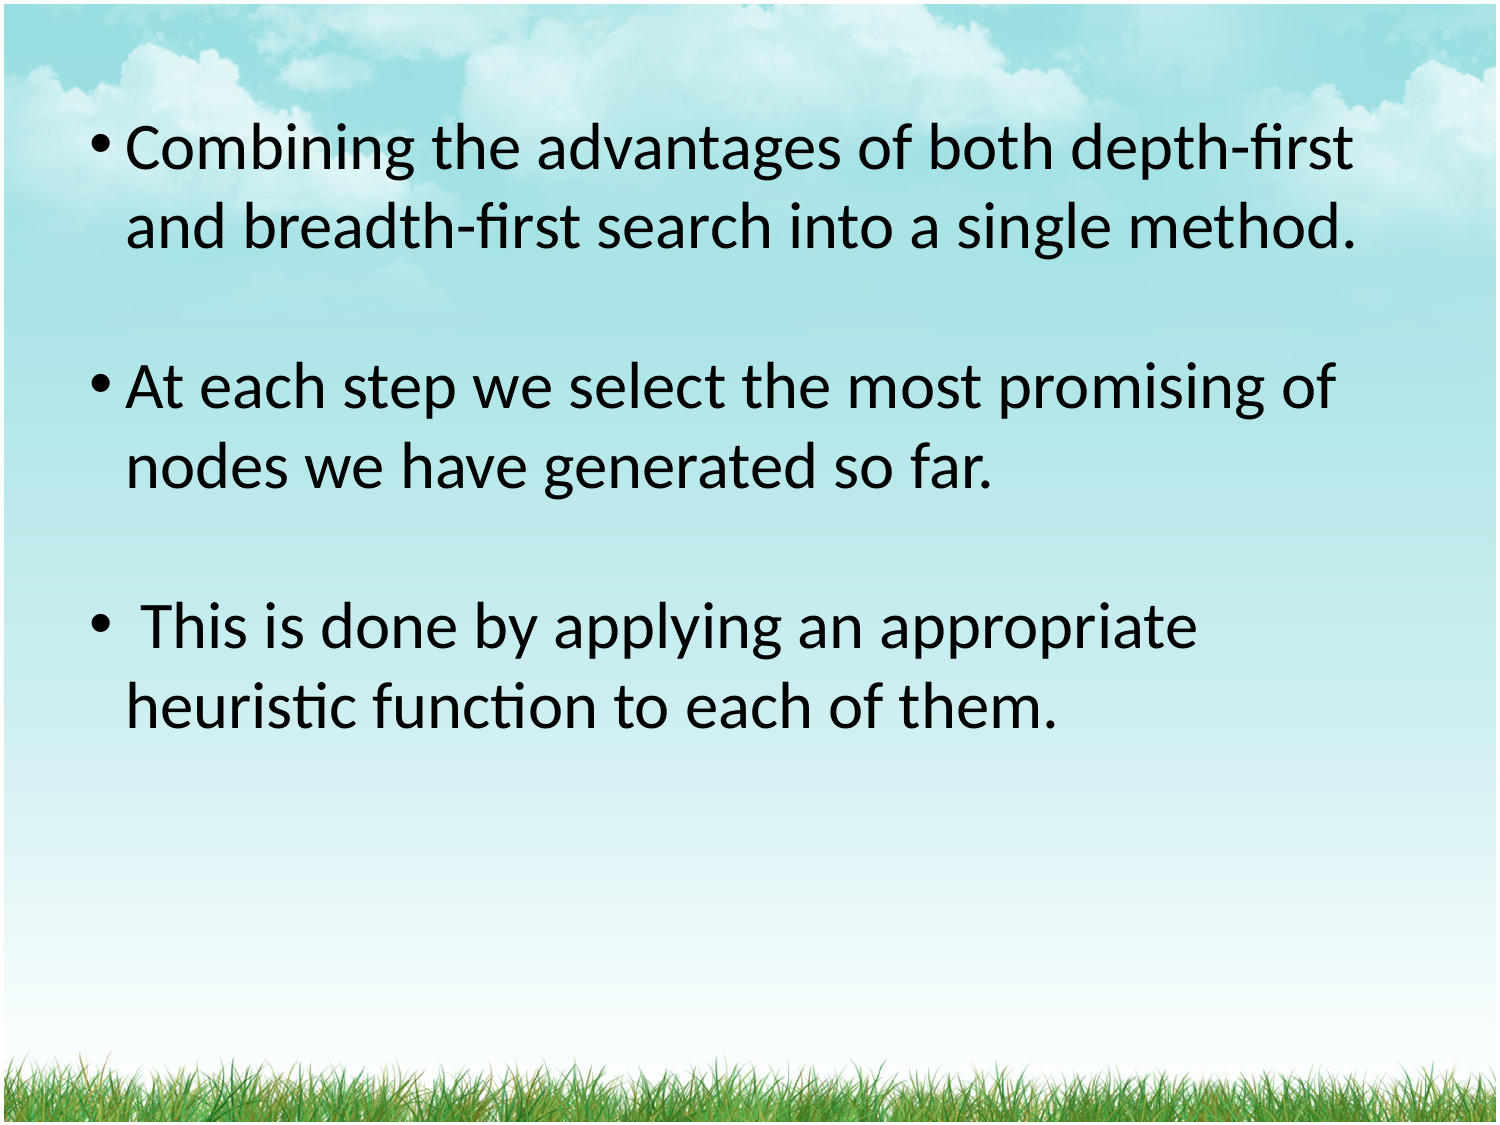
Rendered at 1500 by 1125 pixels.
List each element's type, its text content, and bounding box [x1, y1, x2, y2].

text_box Combining the advantages of both depth-first and breadth-first search into a single method. At each step we select the most promising of nodes we have generated so far. This is done by applying an appropriate heuristic function to each of them. [75, 50, 1425, 1005]
picture [0, 0, 1500, 1125]
